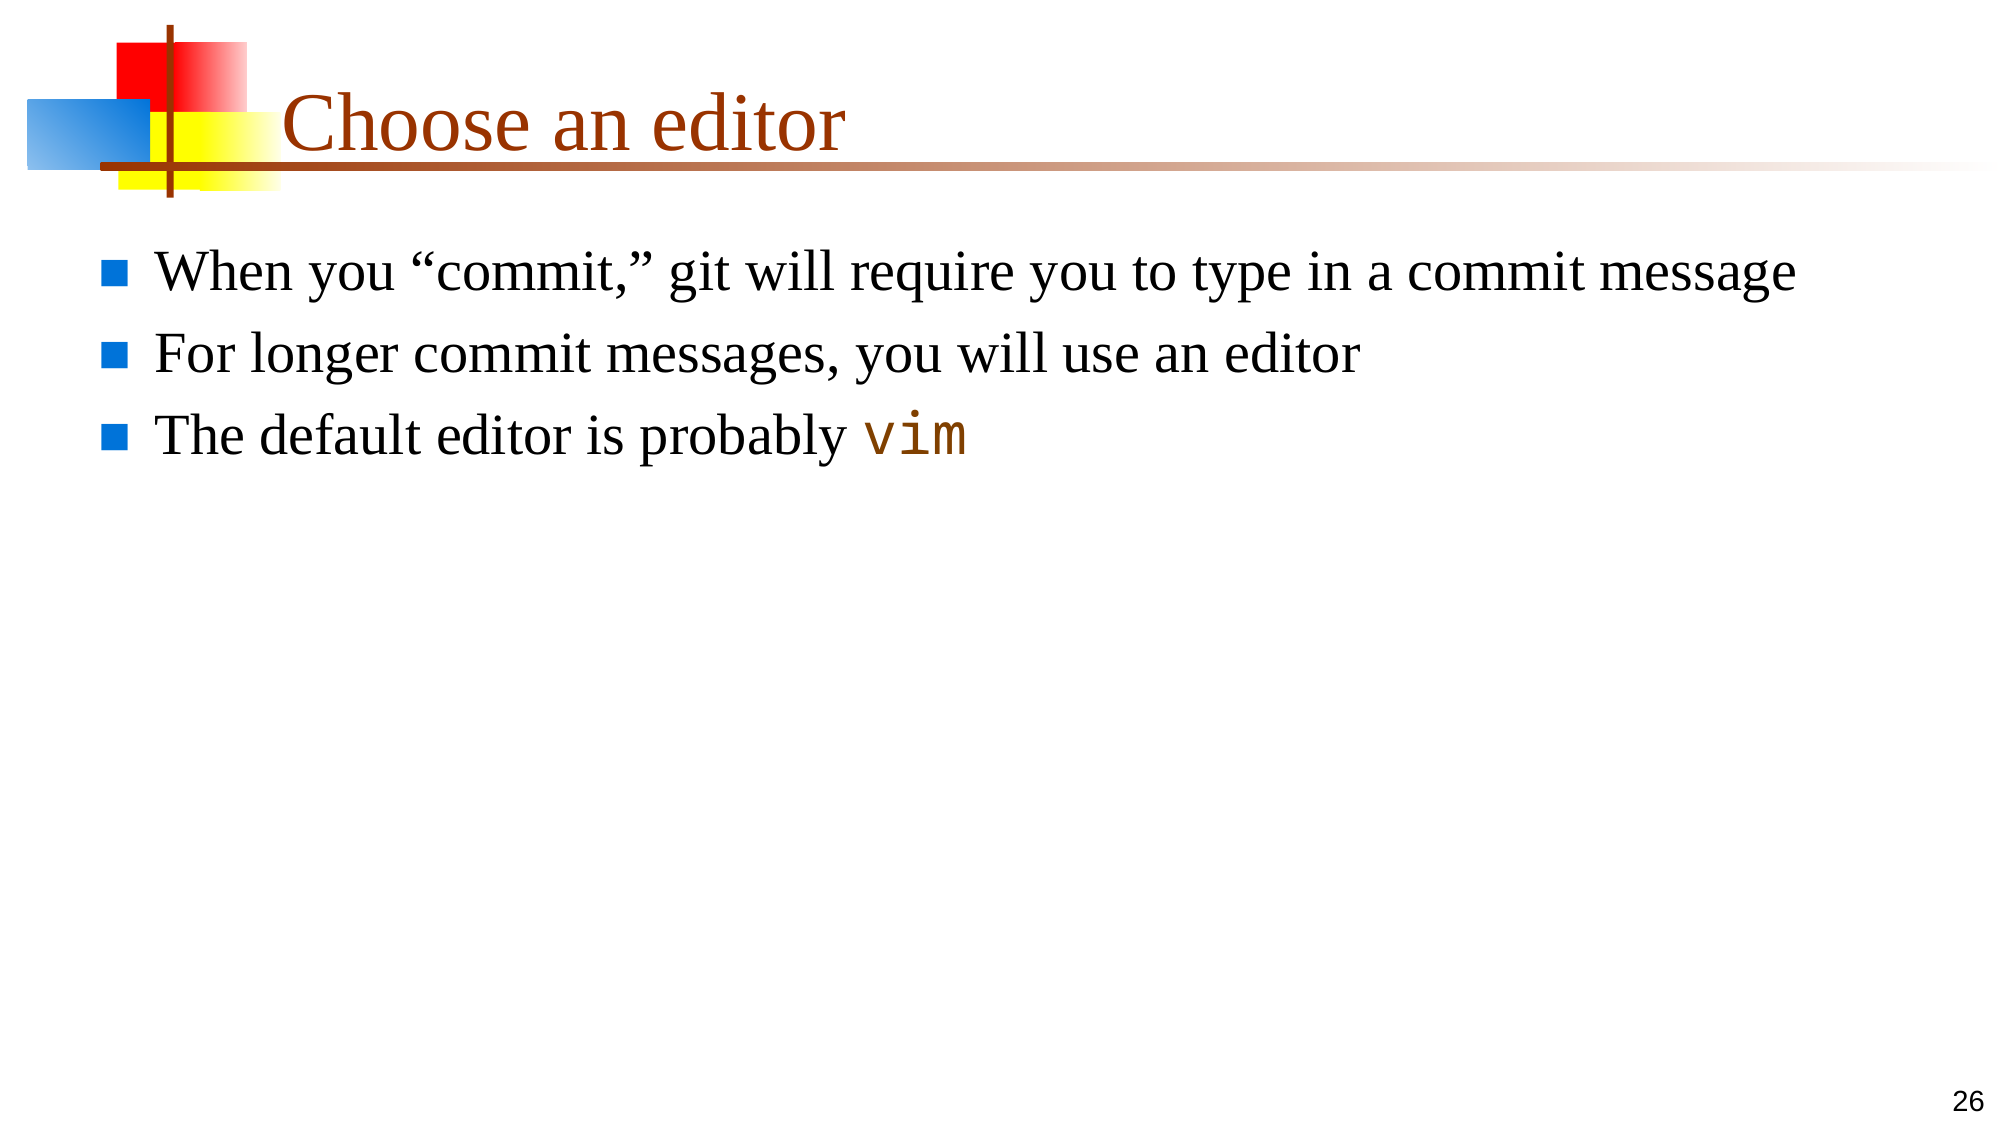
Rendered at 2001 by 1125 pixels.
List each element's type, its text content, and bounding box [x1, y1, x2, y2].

title Choose an editor [266, 37, 1972, 175]
list When you “commit,” git will require you to type in a commit message For longer commit messages, you will use an editor The default editor is probably vim [83, 224, 1959, 1006]
text_box <number> [1583, 1049, 2000, 1125]
